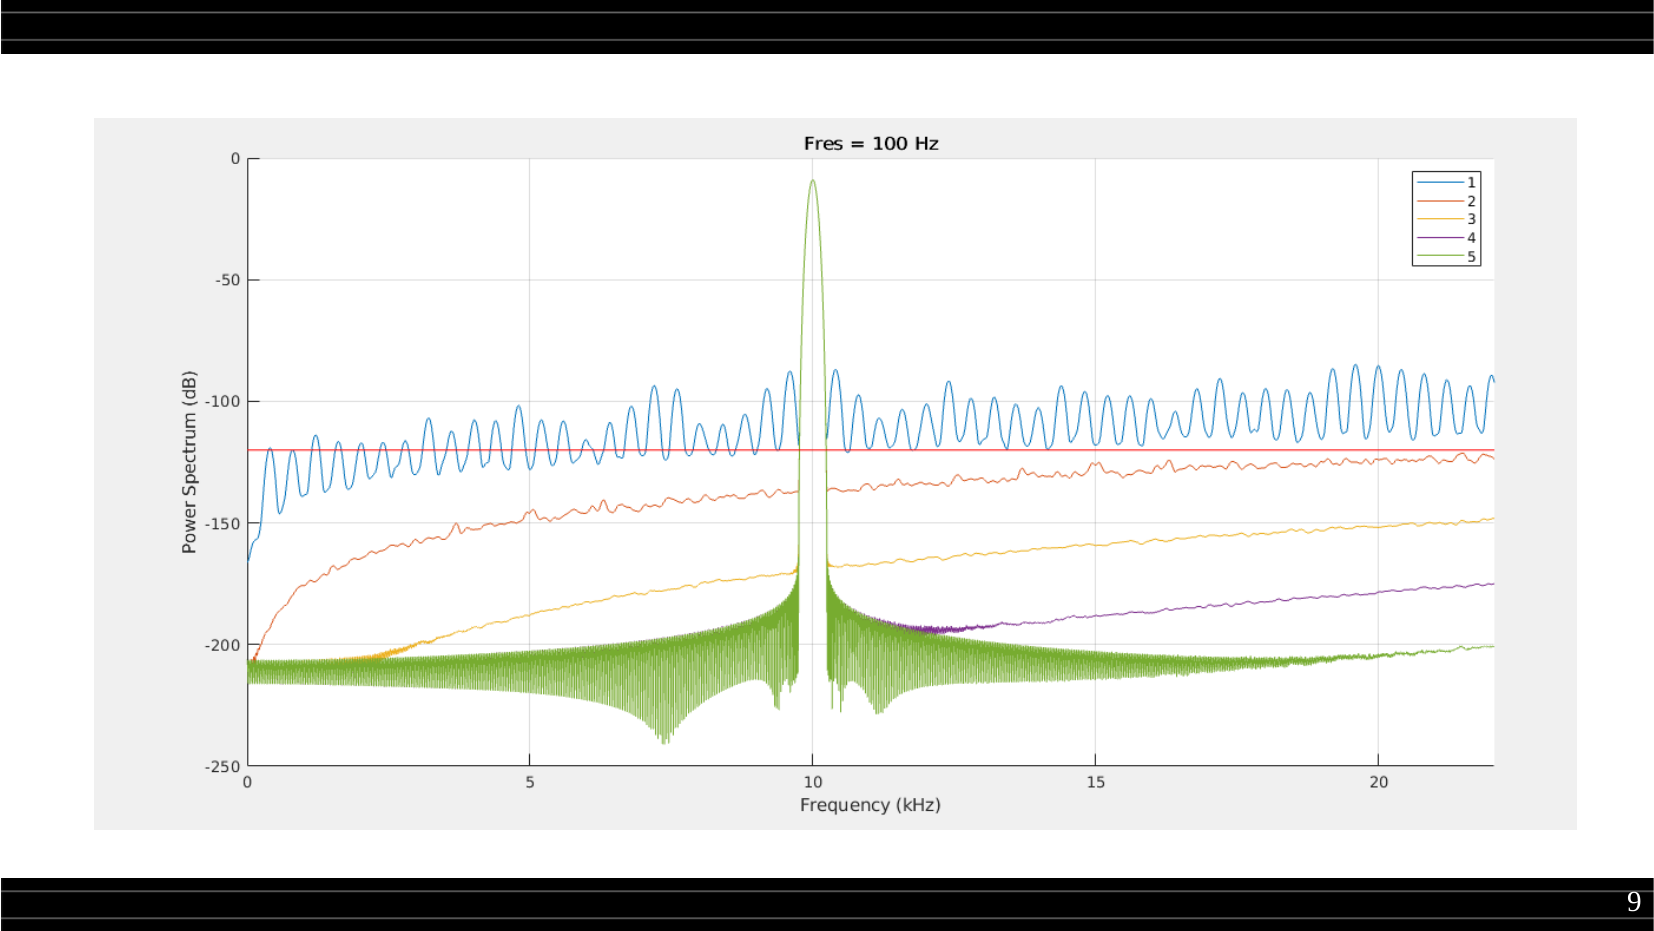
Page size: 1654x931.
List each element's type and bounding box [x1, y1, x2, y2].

picture [1, 878, 1654, 931]
picture [94, 118, 1577, 830]
picture [1, 0, 1654, 54]
